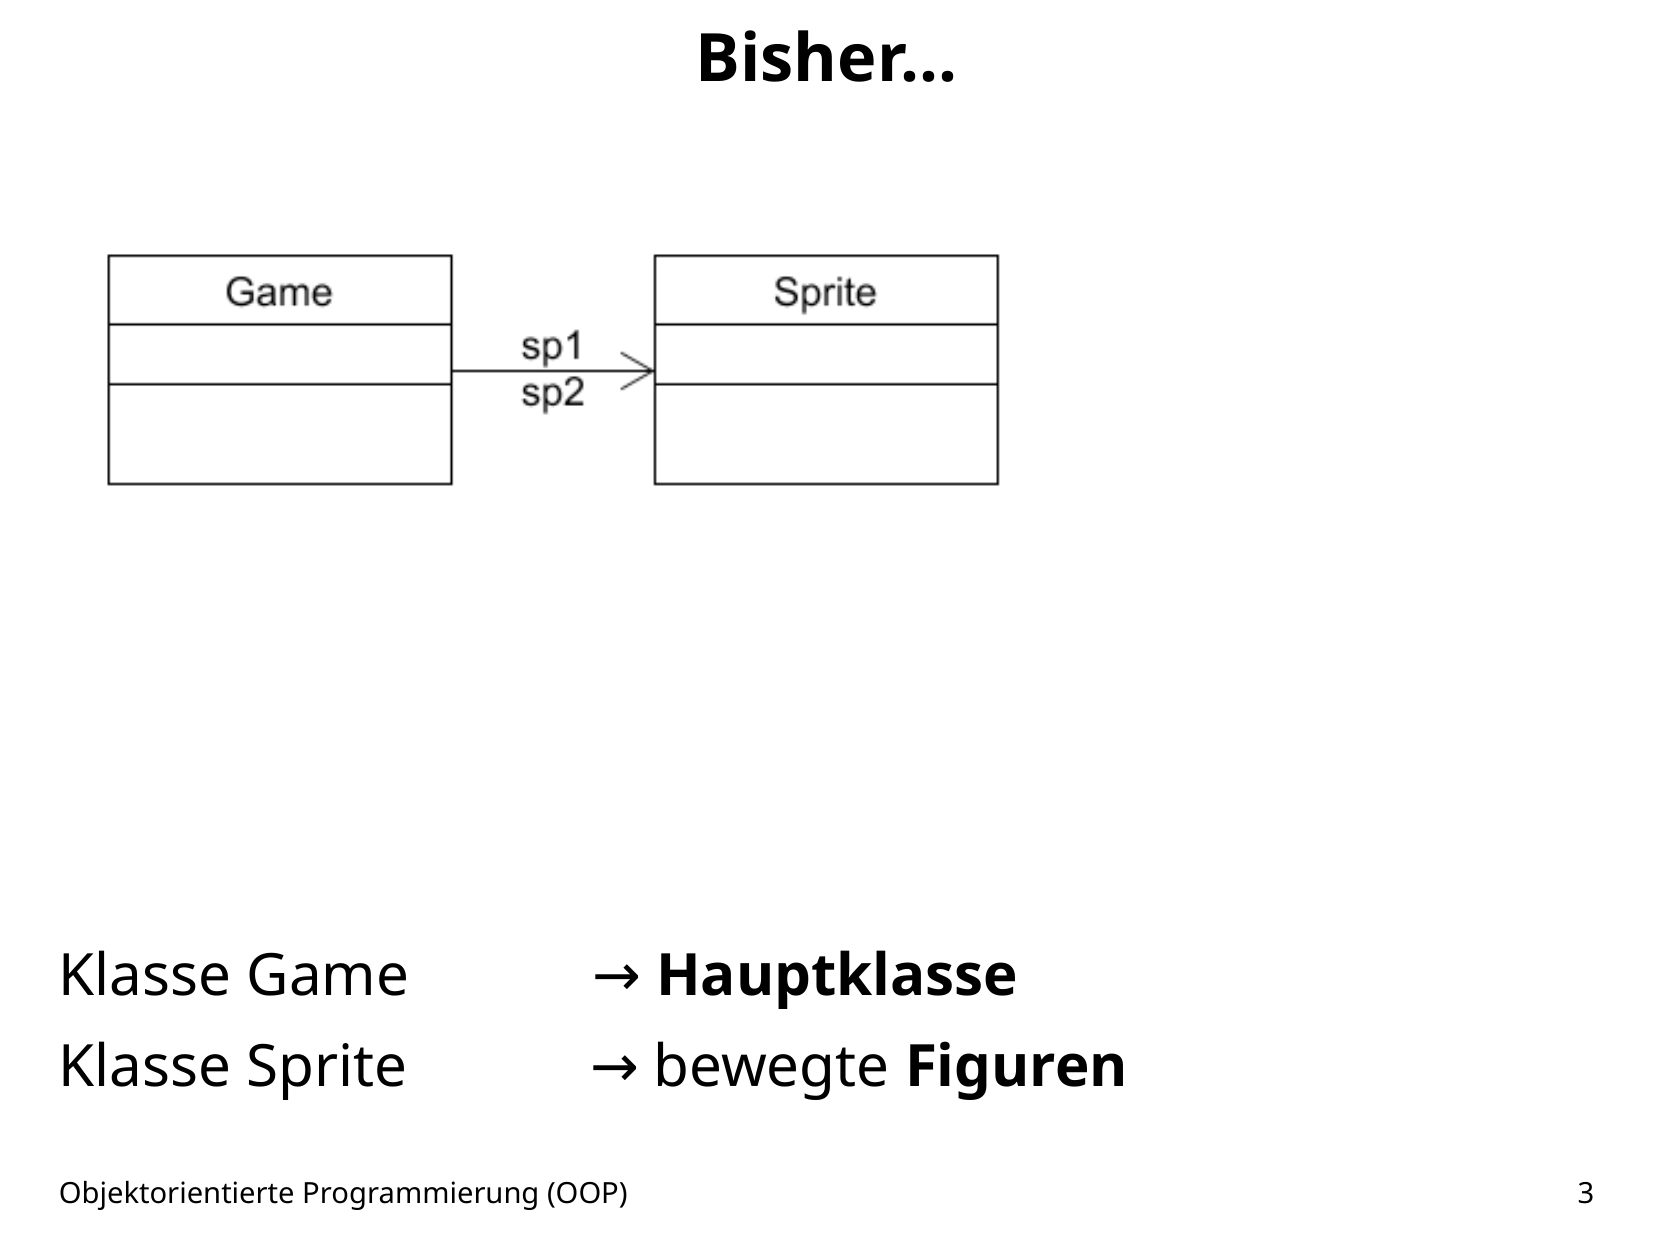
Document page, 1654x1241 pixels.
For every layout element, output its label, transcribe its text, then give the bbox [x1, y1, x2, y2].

list Klasse Game → Hauptklasse Klasse Sprite → bewegte Figuren [59, 921, 1583, 1158]
title Bisher... [0, 5, 1654, 107]
picture [106, 253, 1548, 805]
